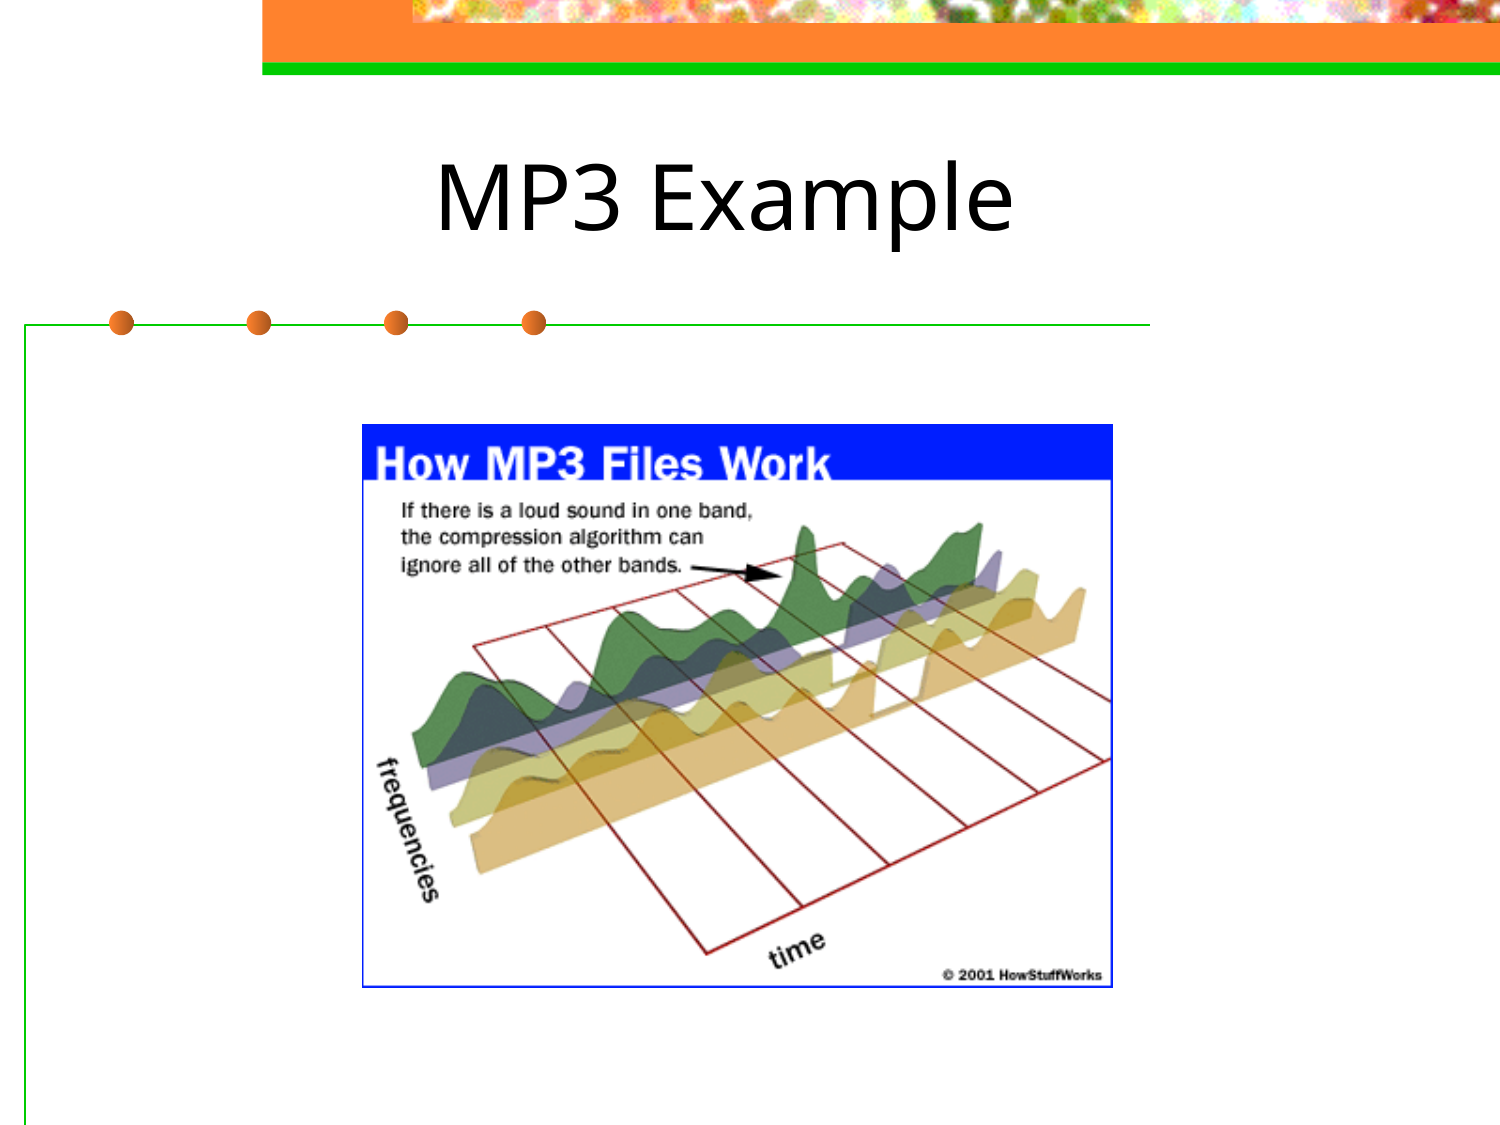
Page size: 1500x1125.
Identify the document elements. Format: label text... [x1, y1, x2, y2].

picture [412, 0, 1500, 23]
picture [362, 424, 1113, 988]
title MP3 Example [87, 99, 1363, 288]
